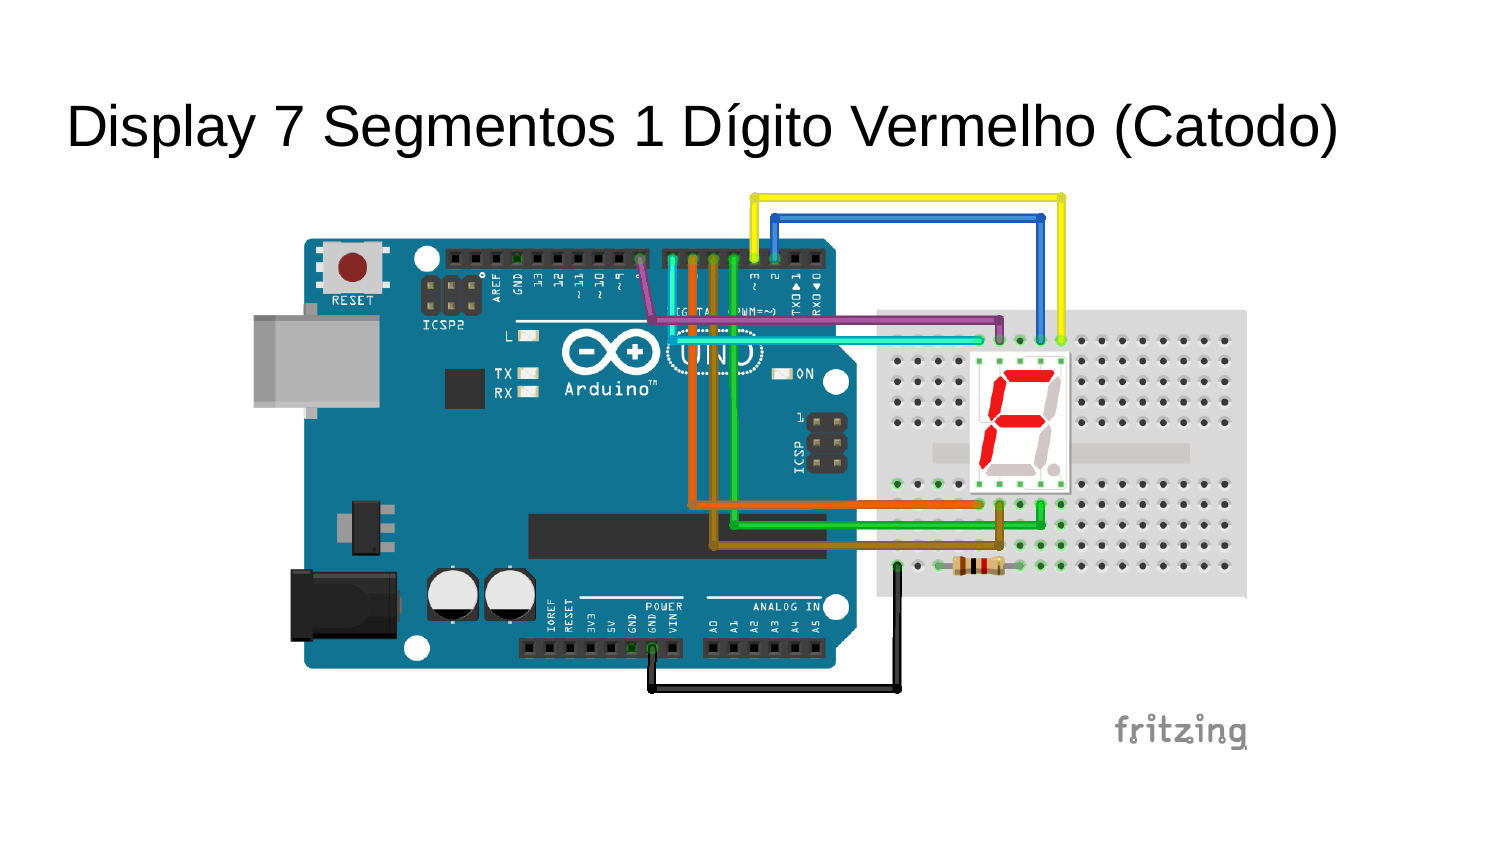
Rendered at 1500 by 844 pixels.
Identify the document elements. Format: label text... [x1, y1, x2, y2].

picture [253, 188, 1247, 750]
title Display 7 Segmentos 1 Dígito Vermelho (Catodo) [51, 72, 1449, 167]
